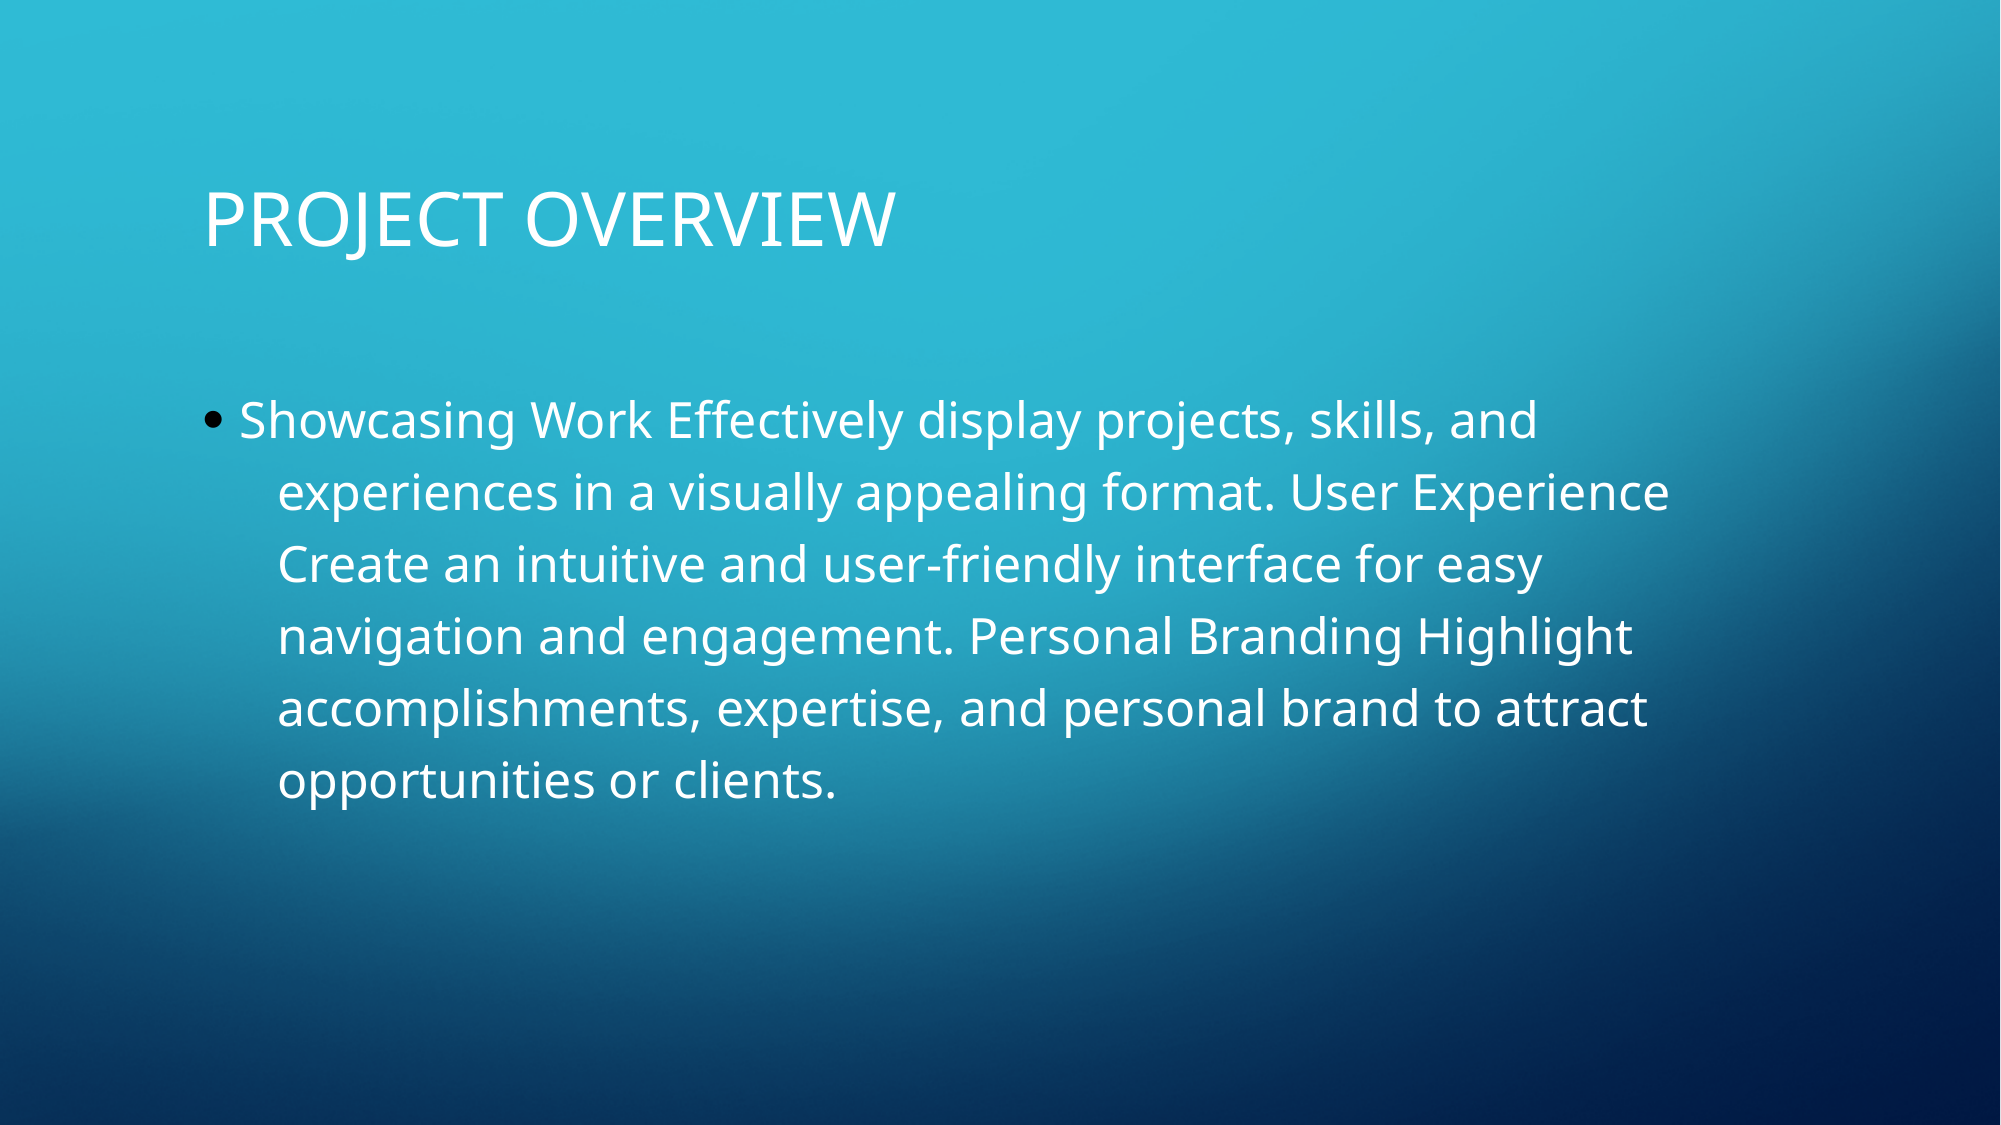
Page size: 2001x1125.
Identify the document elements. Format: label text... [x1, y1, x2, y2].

title Project overview [187, 101, 1813, 344]
list Showcasing Work Effectively display projects, skills, and experiences in a visually appealing format. User Experience Create an intuitive and user-friendly interface for easy navigation and engagement. Personal Branding Highlight accomplishments, expertise, and personal brand to attract opportunities or clients. [187, 369, 1813, 951]
